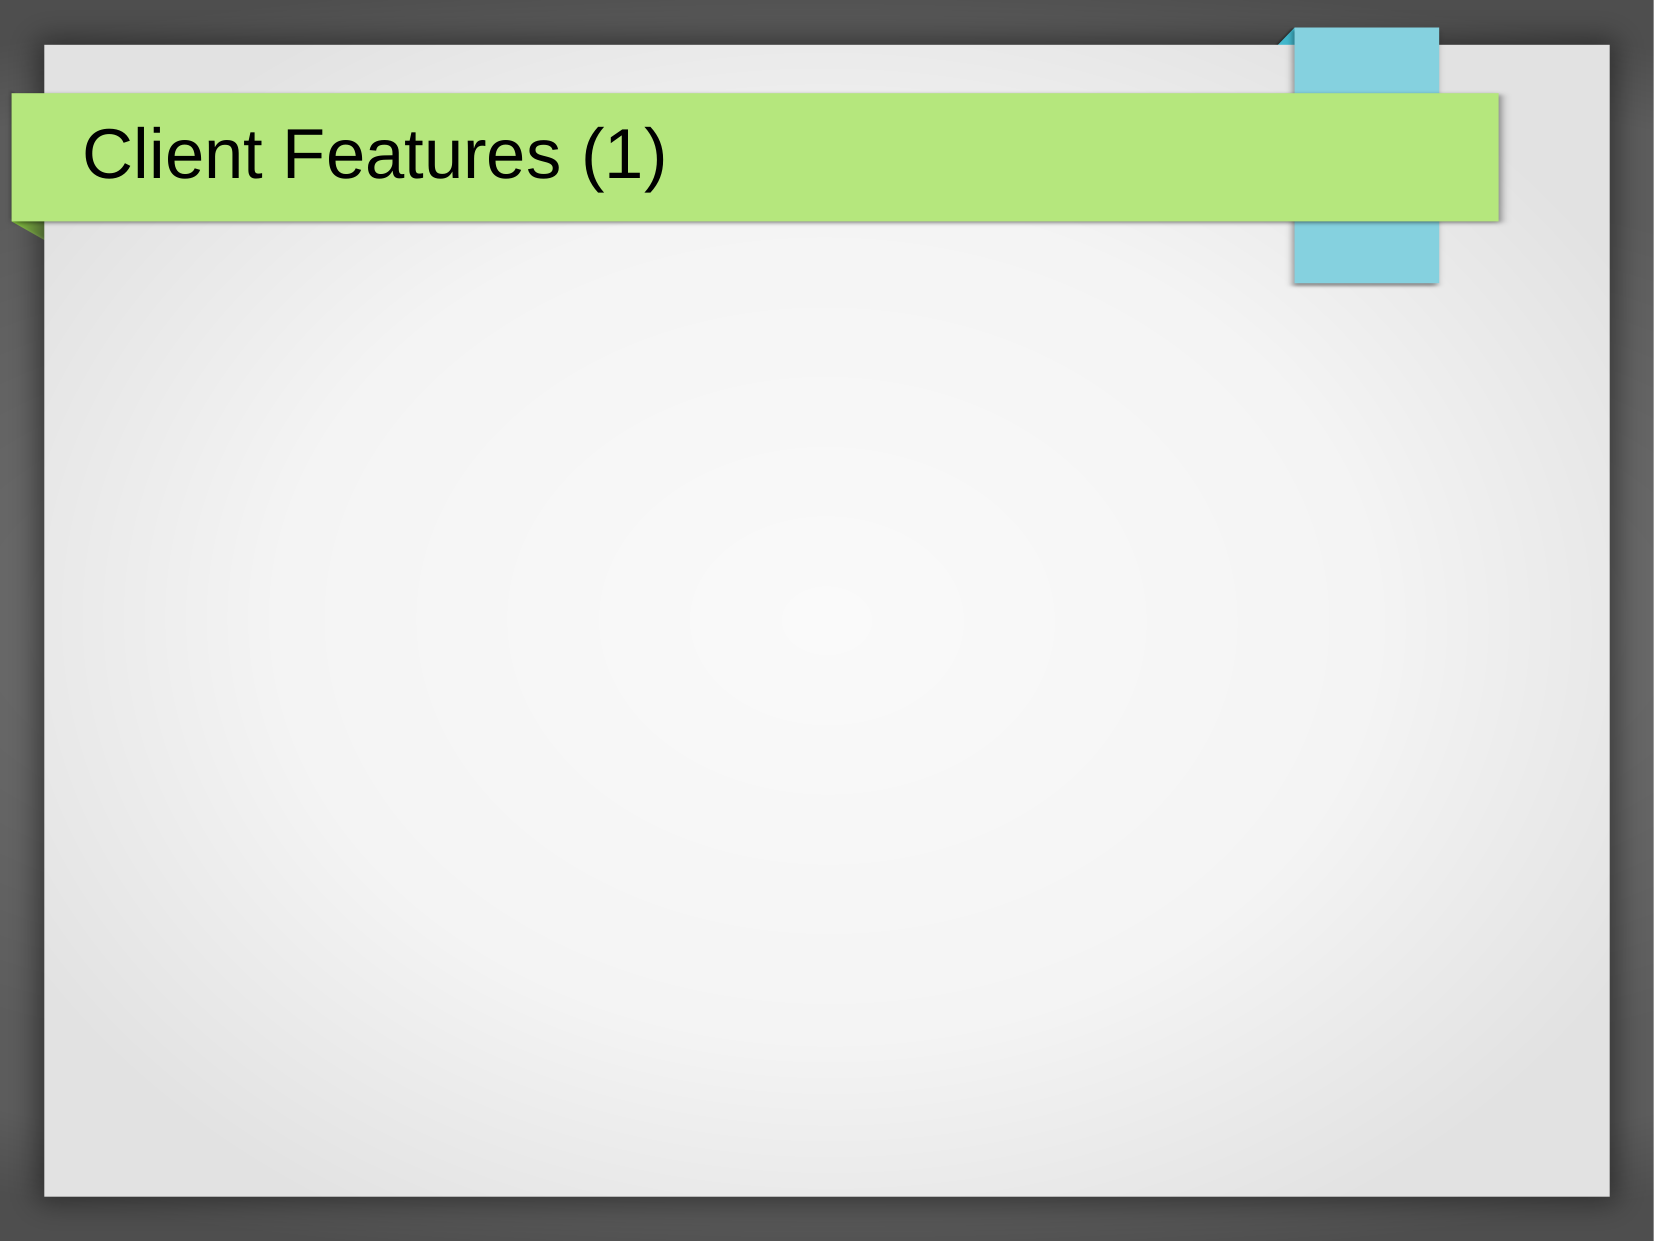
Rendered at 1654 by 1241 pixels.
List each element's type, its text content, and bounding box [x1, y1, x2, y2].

title Client Features (1) [82, 94, 1264, 213]
picture [0, 0, 1654, 1241]
